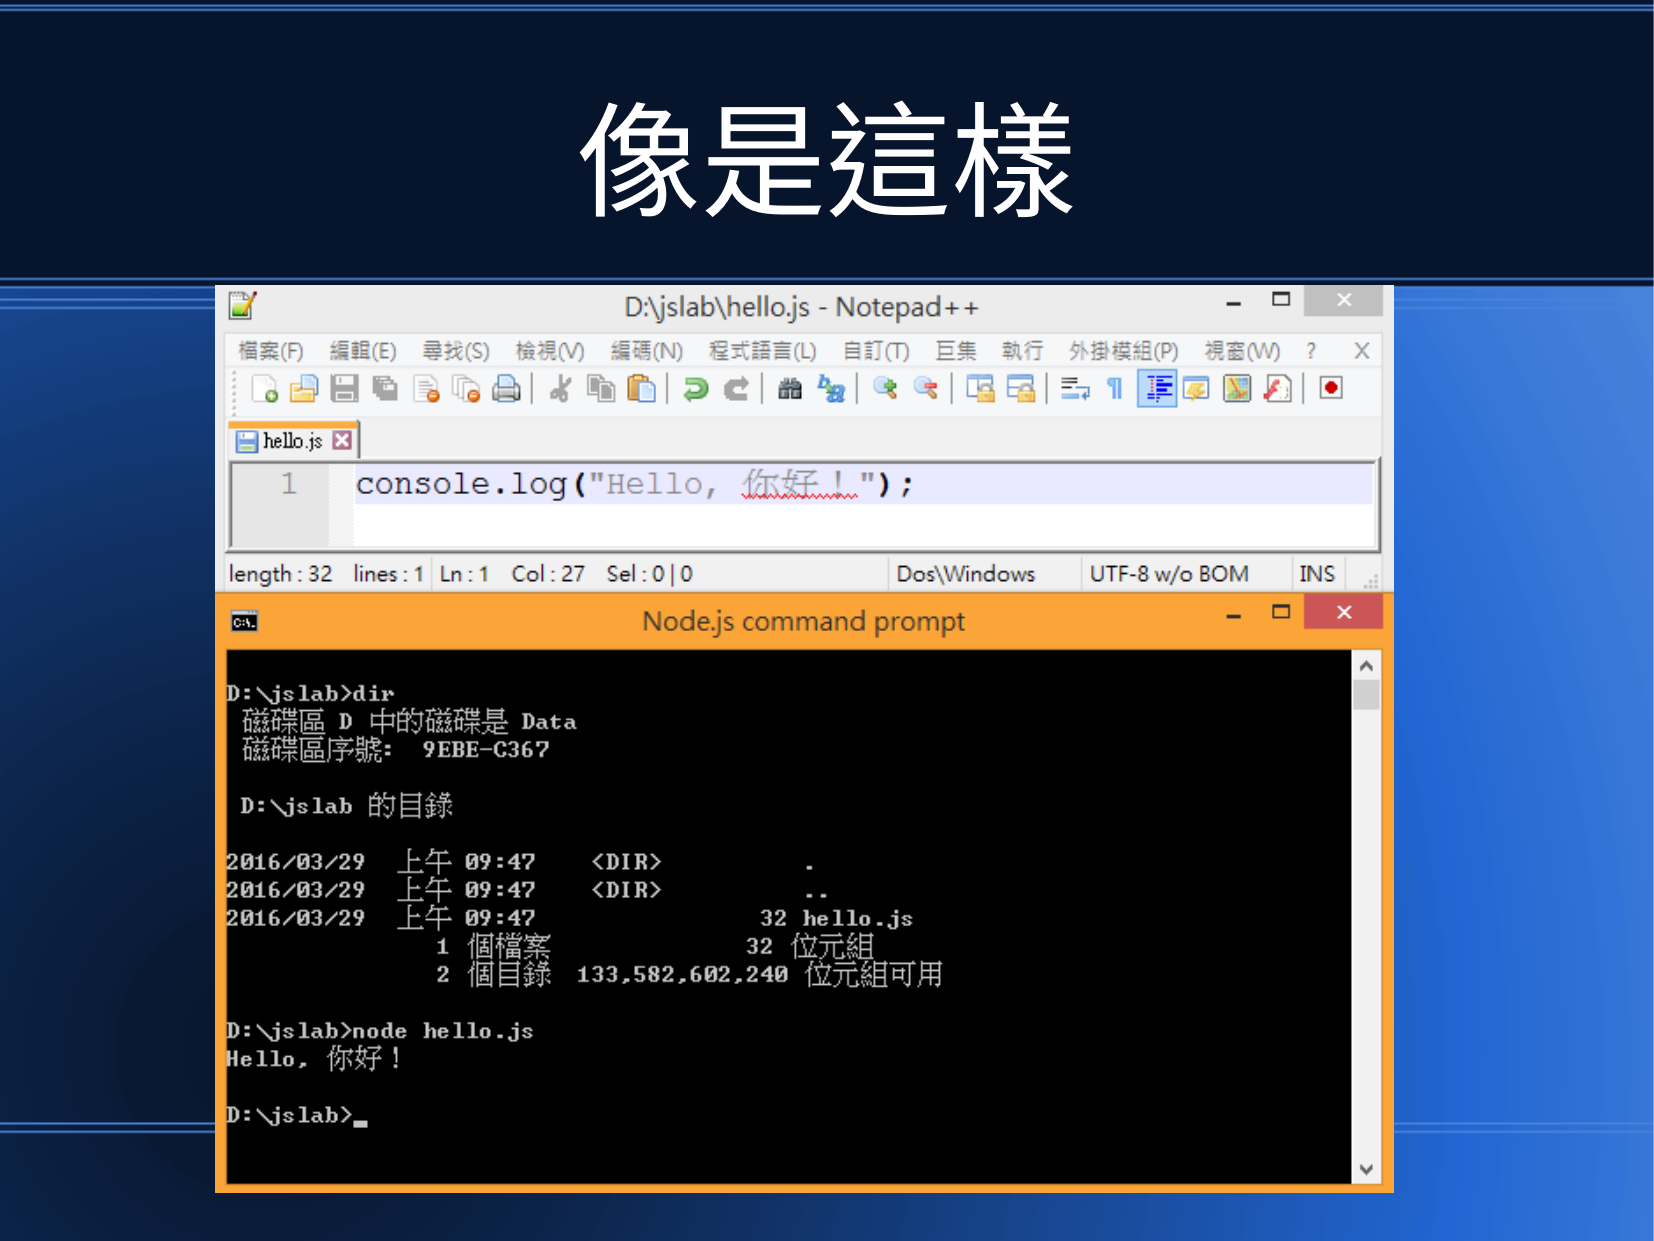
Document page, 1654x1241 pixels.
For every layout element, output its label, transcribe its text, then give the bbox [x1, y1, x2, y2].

picture [0, 0, 1654, 1241]
title 像是這樣 [82, 49, 1571, 257]
